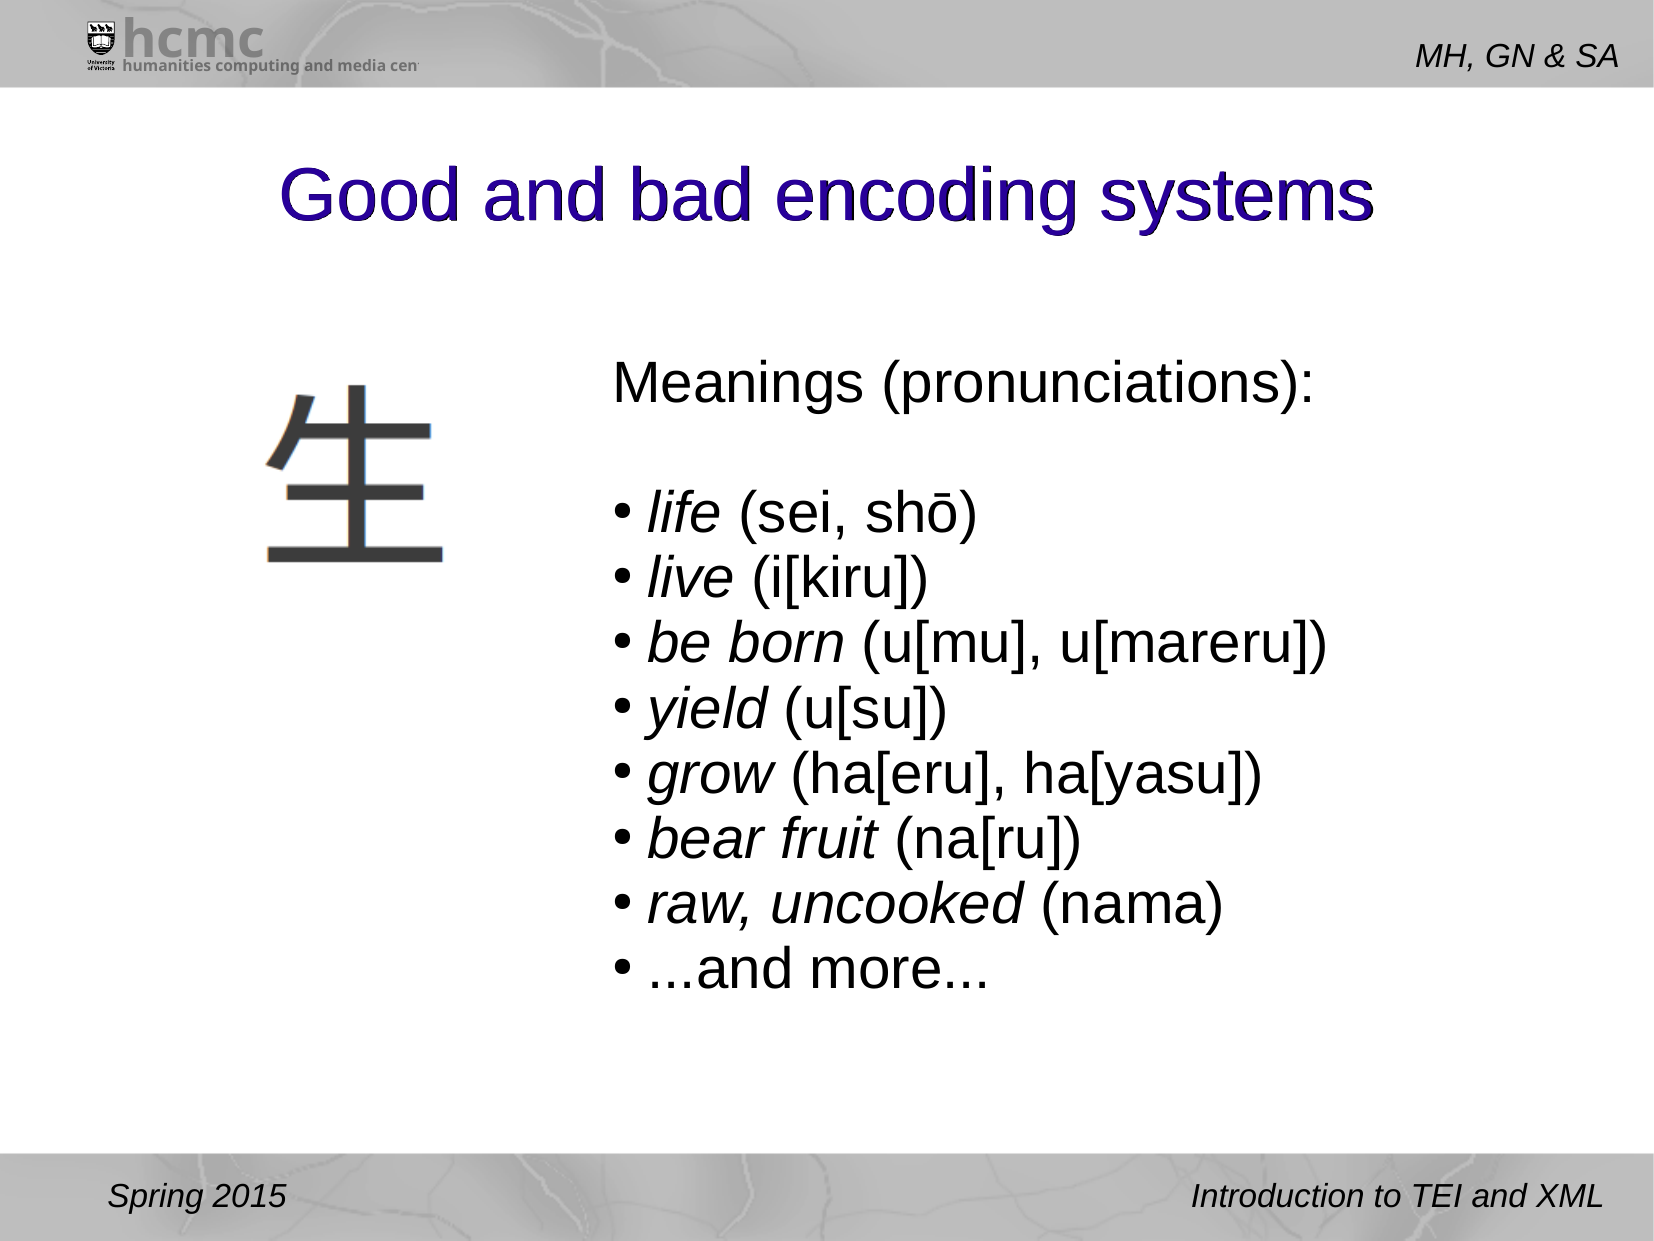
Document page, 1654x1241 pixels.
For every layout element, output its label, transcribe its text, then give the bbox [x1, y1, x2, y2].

picture [0, 0, 1654, 1241]
text_box Meanings (pronunciations): life (sei, shō) live (i[kiru]) be born (u[mu], u[mareru]) yield (u[su]) grow (ha[eru], ha[yasu]) bear fruit (na[ru]) raw, uncooked (nama) ...and more... [597, 342, 1471, 1066]
title Good and bad encoding systems [118, 90, 1536, 298]
